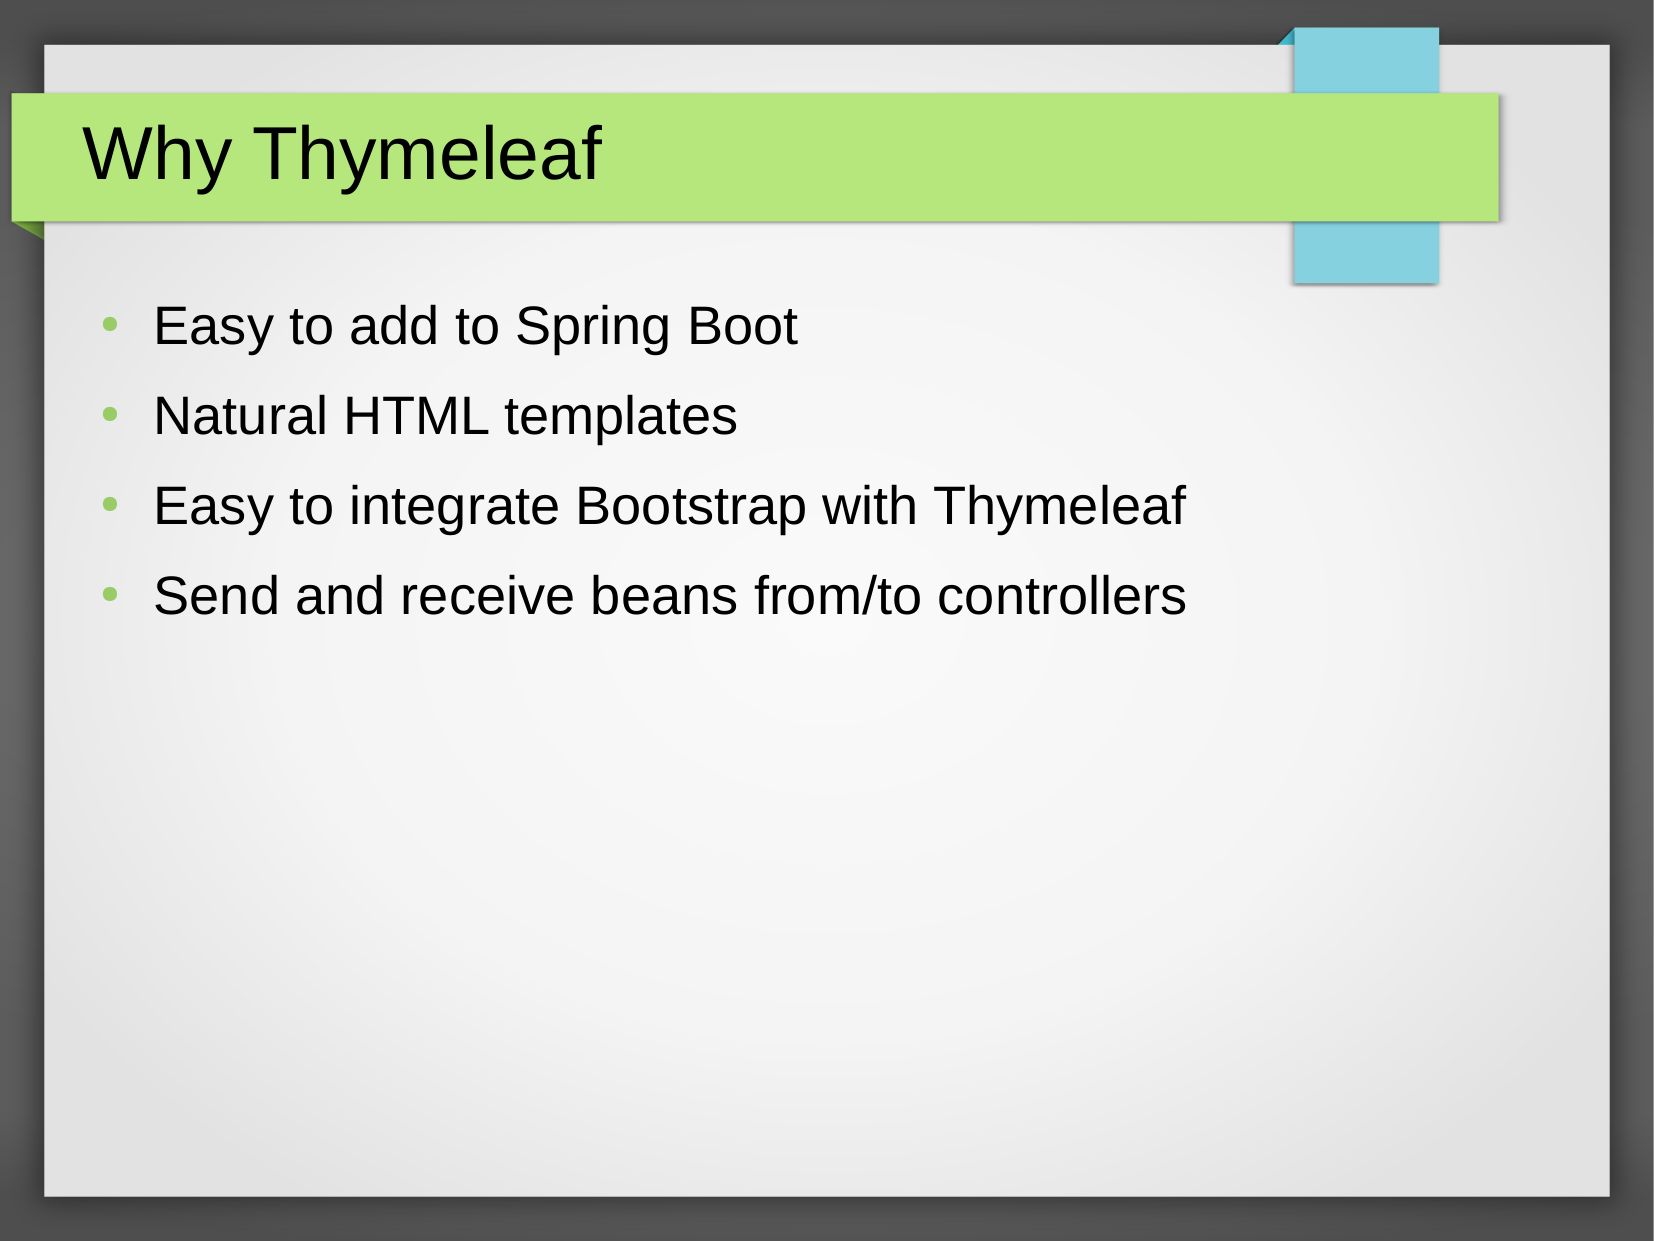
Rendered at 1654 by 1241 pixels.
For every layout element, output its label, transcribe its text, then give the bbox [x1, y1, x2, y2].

title Why Thymeleaf [82, 94, 1264, 213]
picture [0, 0, 1654, 1241]
list Easy to add to Spring Boot Natural HTML templates Easy to integrate Bootstrap with Thymeleaf Send and receive beans from/to controllers [82, 295, 1571, 1015]
